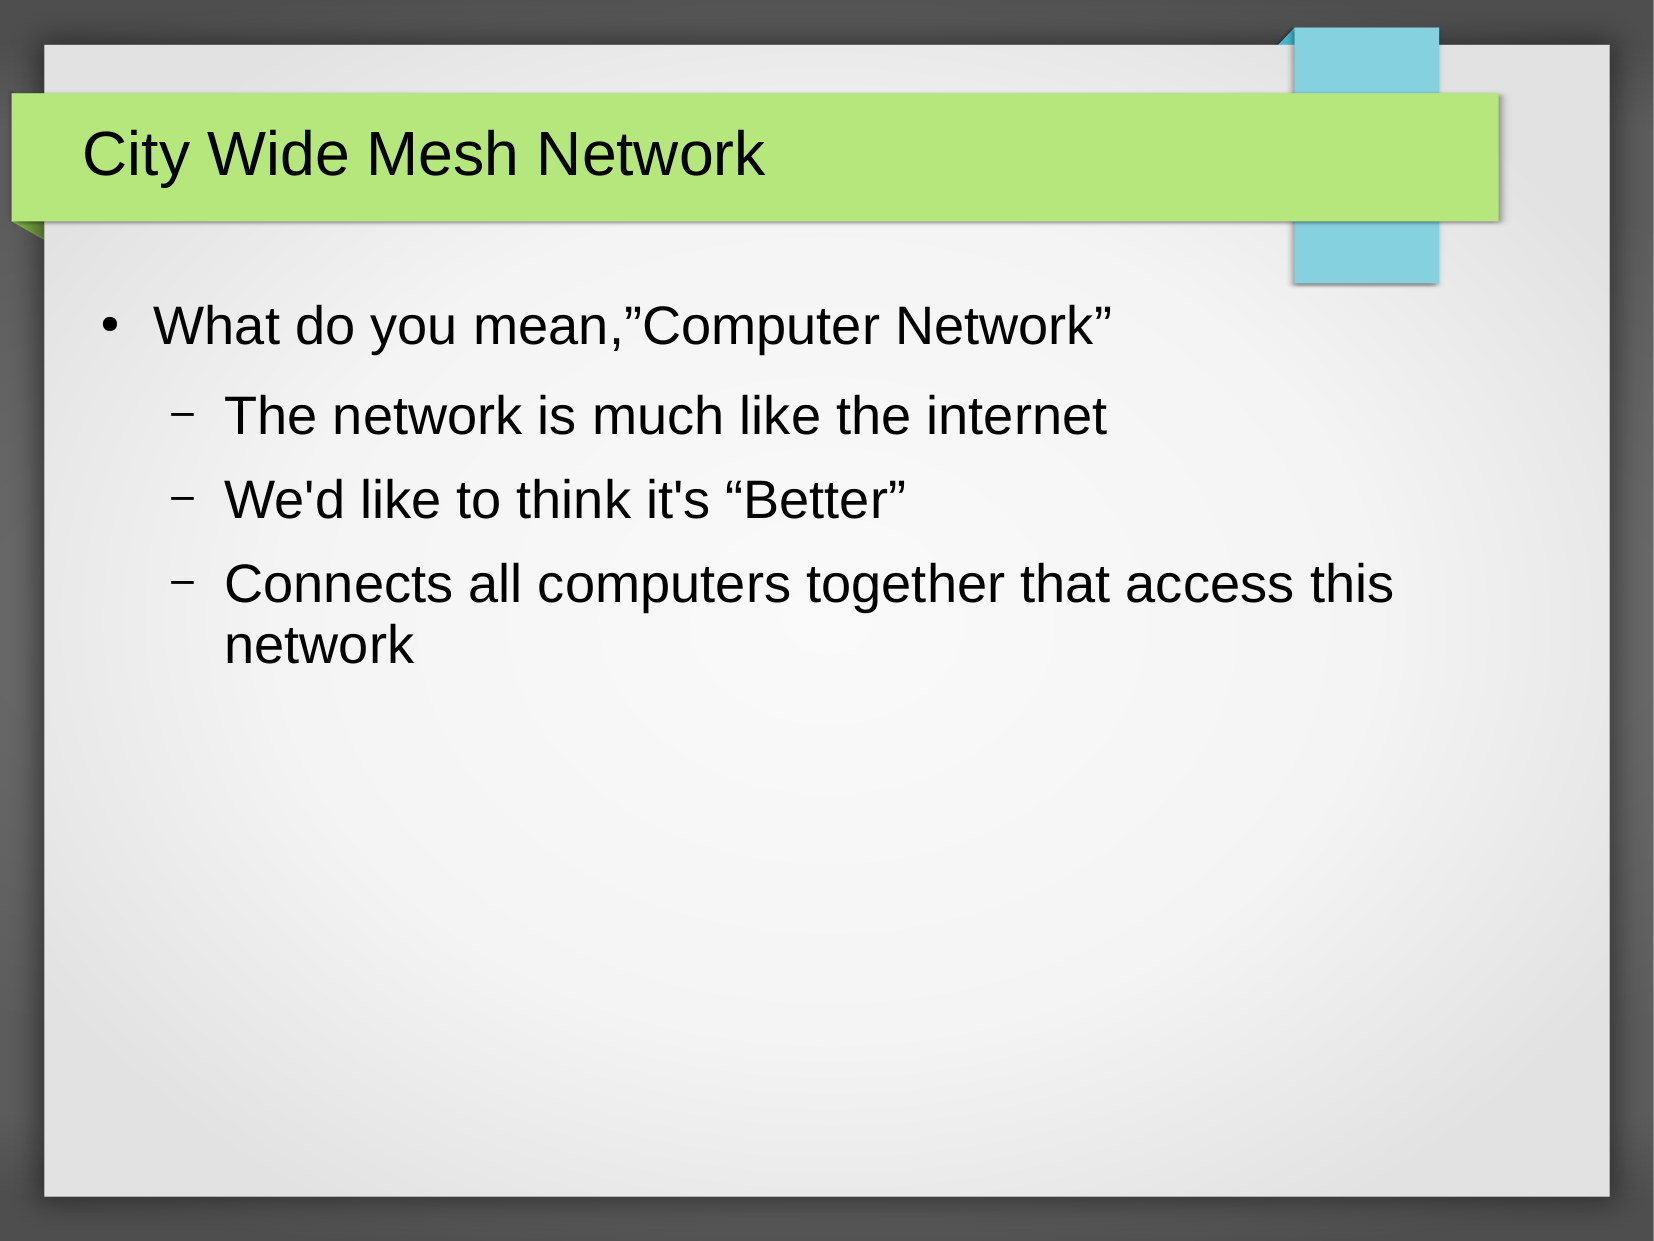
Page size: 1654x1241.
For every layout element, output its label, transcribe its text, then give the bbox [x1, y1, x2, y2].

list What do you mean,”Computer Network” The network is much like the internet We'd like to think it's “Better” Connects all computers together that access this network [82, 295, 1571, 1015]
title City Wide Mesh Network [82, 94, 1264, 213]
picture [0, 0, 1654, 1241]
